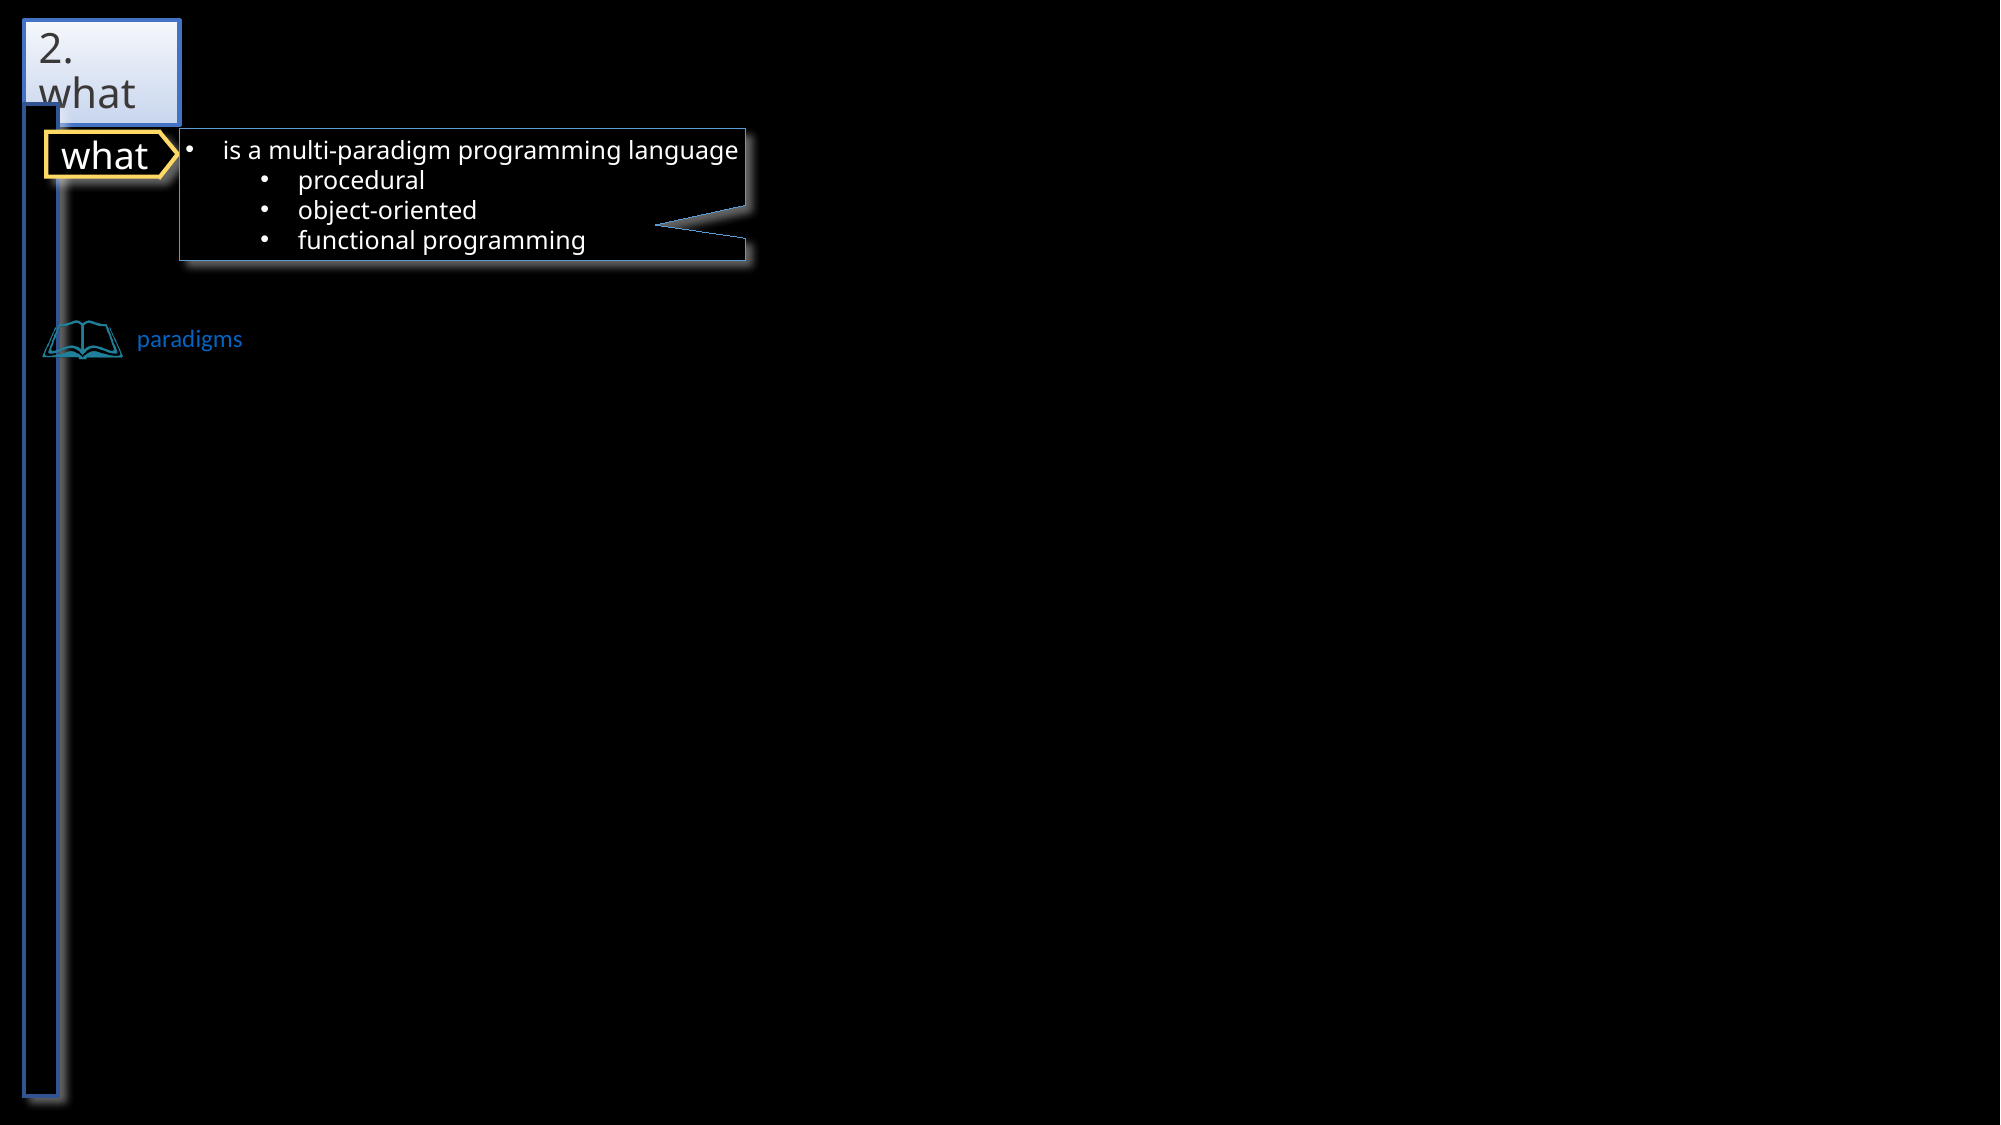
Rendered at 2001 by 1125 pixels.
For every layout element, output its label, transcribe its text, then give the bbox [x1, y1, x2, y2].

text_box is a multi-paradigm programming language procedural object-oriented functional programming [179, 128, 746, 261]
title 2. what [23, 20, 180, 81]
text_box paradigms [122, 315, 258, 360]
text_box what [46, 131, 178, 177]
text_box [23, 103, 58, 1096]
picture [40, 318, 123, 362]
